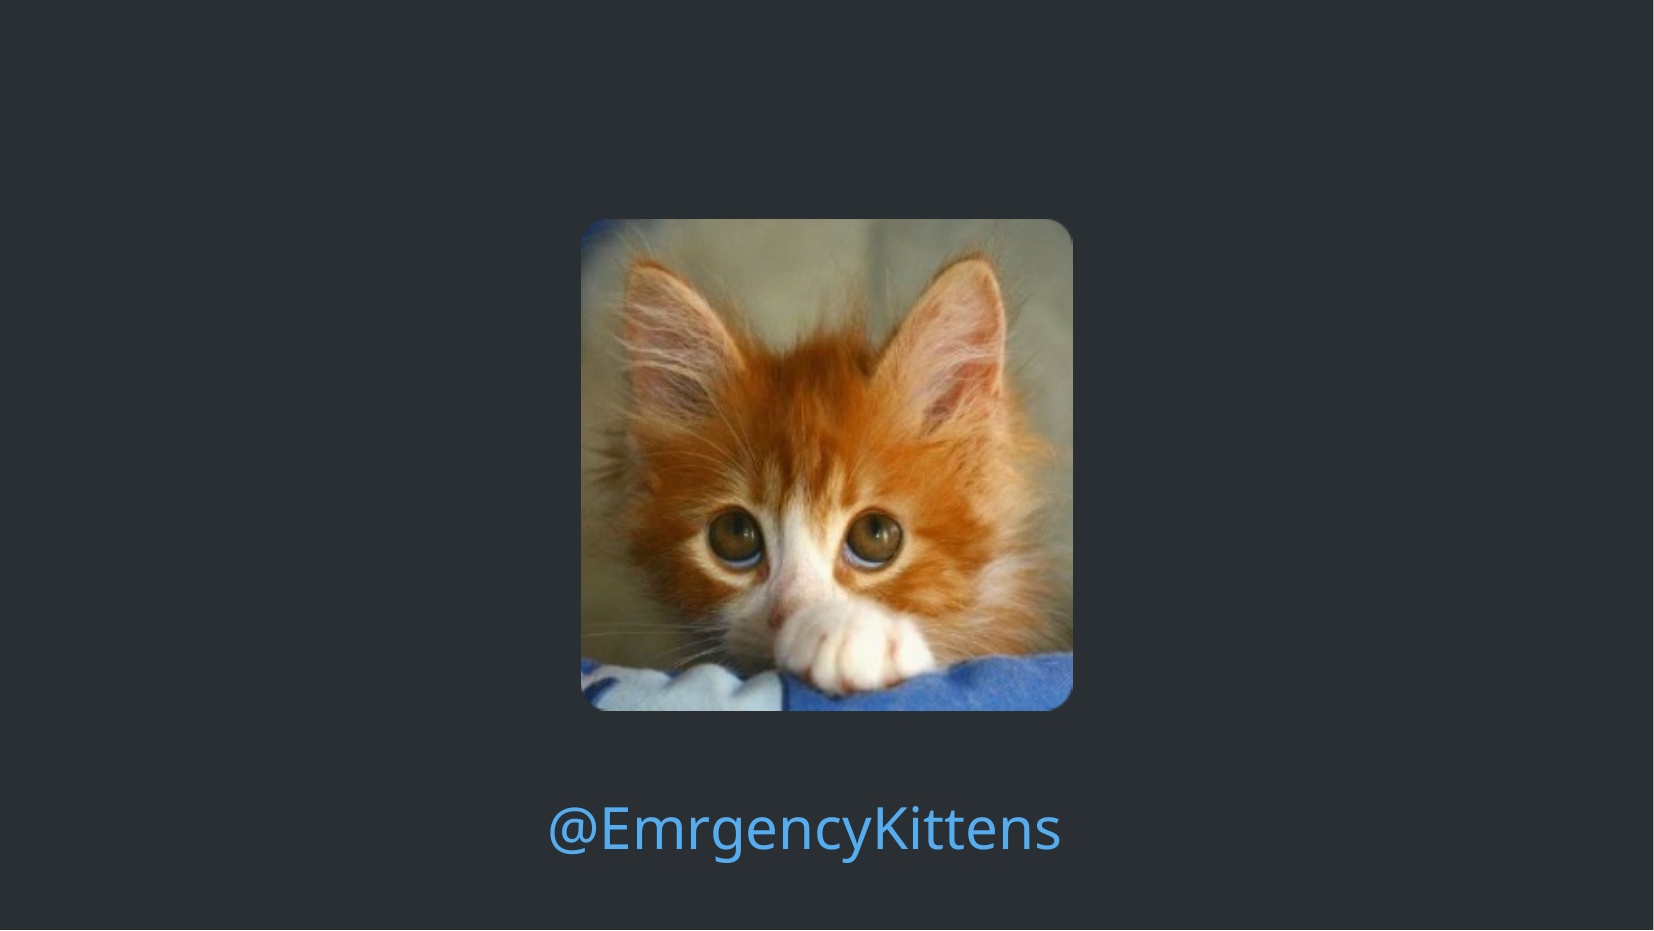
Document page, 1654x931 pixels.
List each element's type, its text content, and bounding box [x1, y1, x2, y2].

picture [581, 219, 1073, 711]
text_box @EmrgencyKittens [532, 780, 1121, 854]
